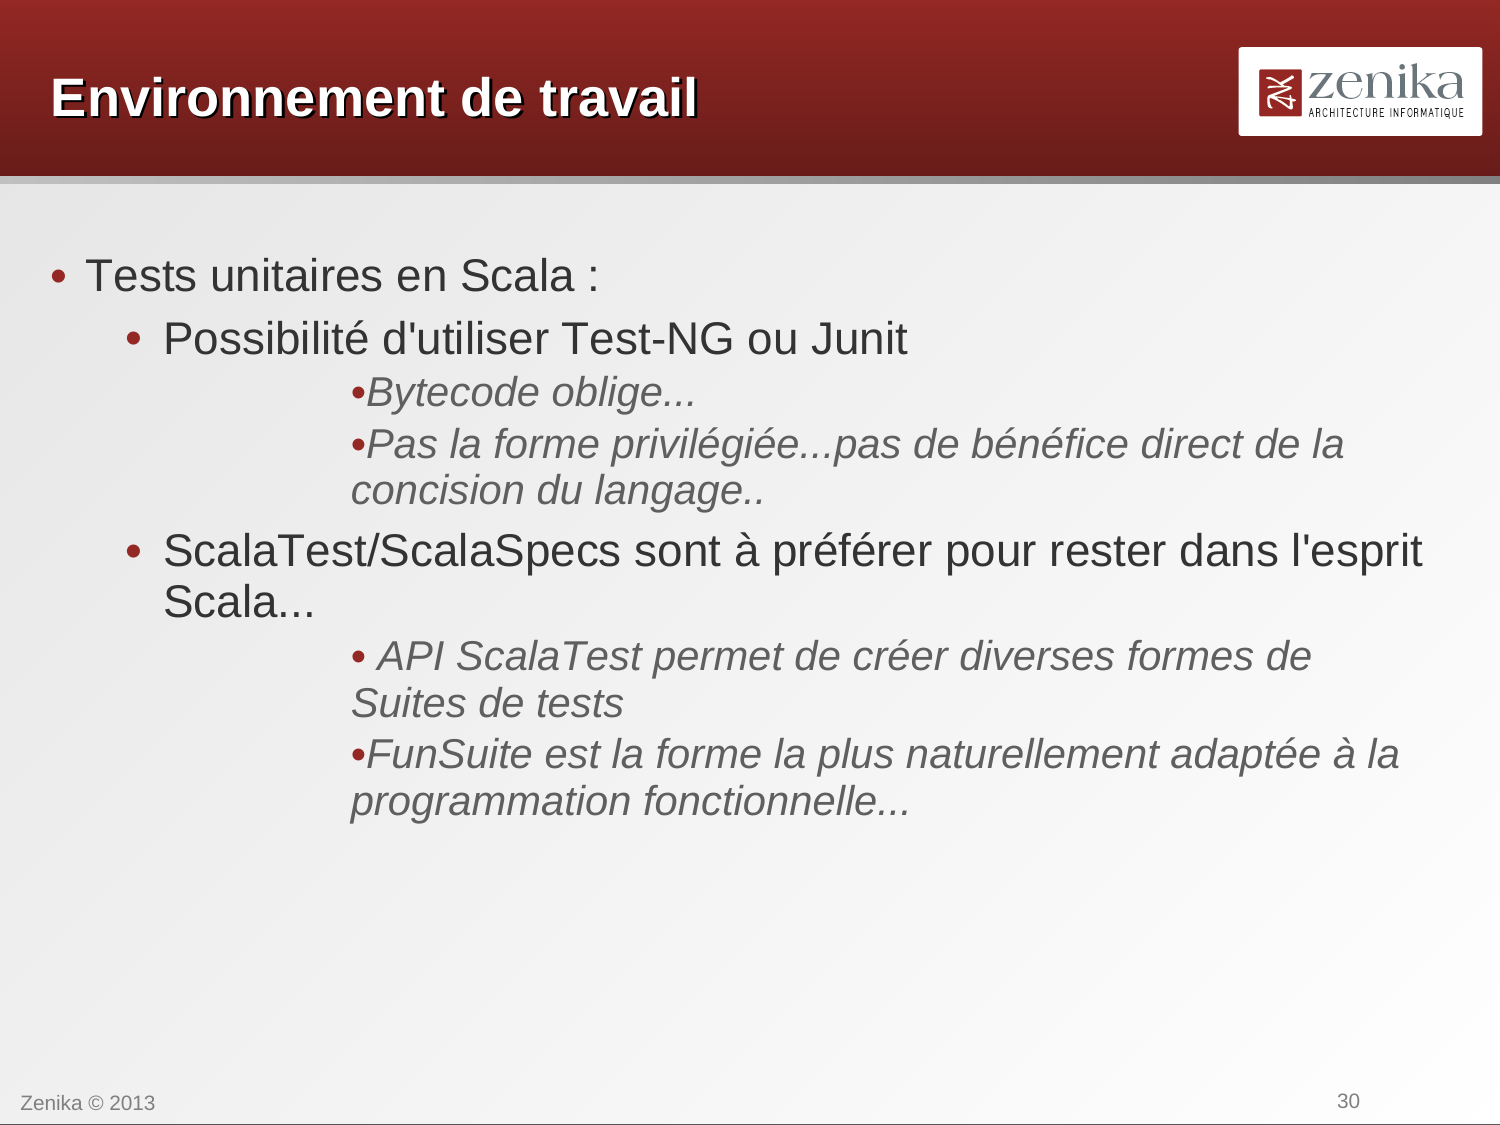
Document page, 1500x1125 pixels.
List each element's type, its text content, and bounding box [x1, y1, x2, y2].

title Environnement de travail [50, 15, 1206, 180]
list Tests unitaires en Scala : Possibilité d'utiliser Test-NG ou Junit Bytecode oblige... Pas la forme privilégiée...pas de bénéfice direct de la concision du langage.. ScalaTest/ScalaSpecs sont à préférer pour rester dans l'esprit Scala... API ScalaTest permet de créer diverses formes de Suites de tests FunSuite est la forme la plus naturellement adaptée à la programmation fonctionnelle... [50, 249, 1435, 1079]
picture [1257, 58, 1464, 125]
